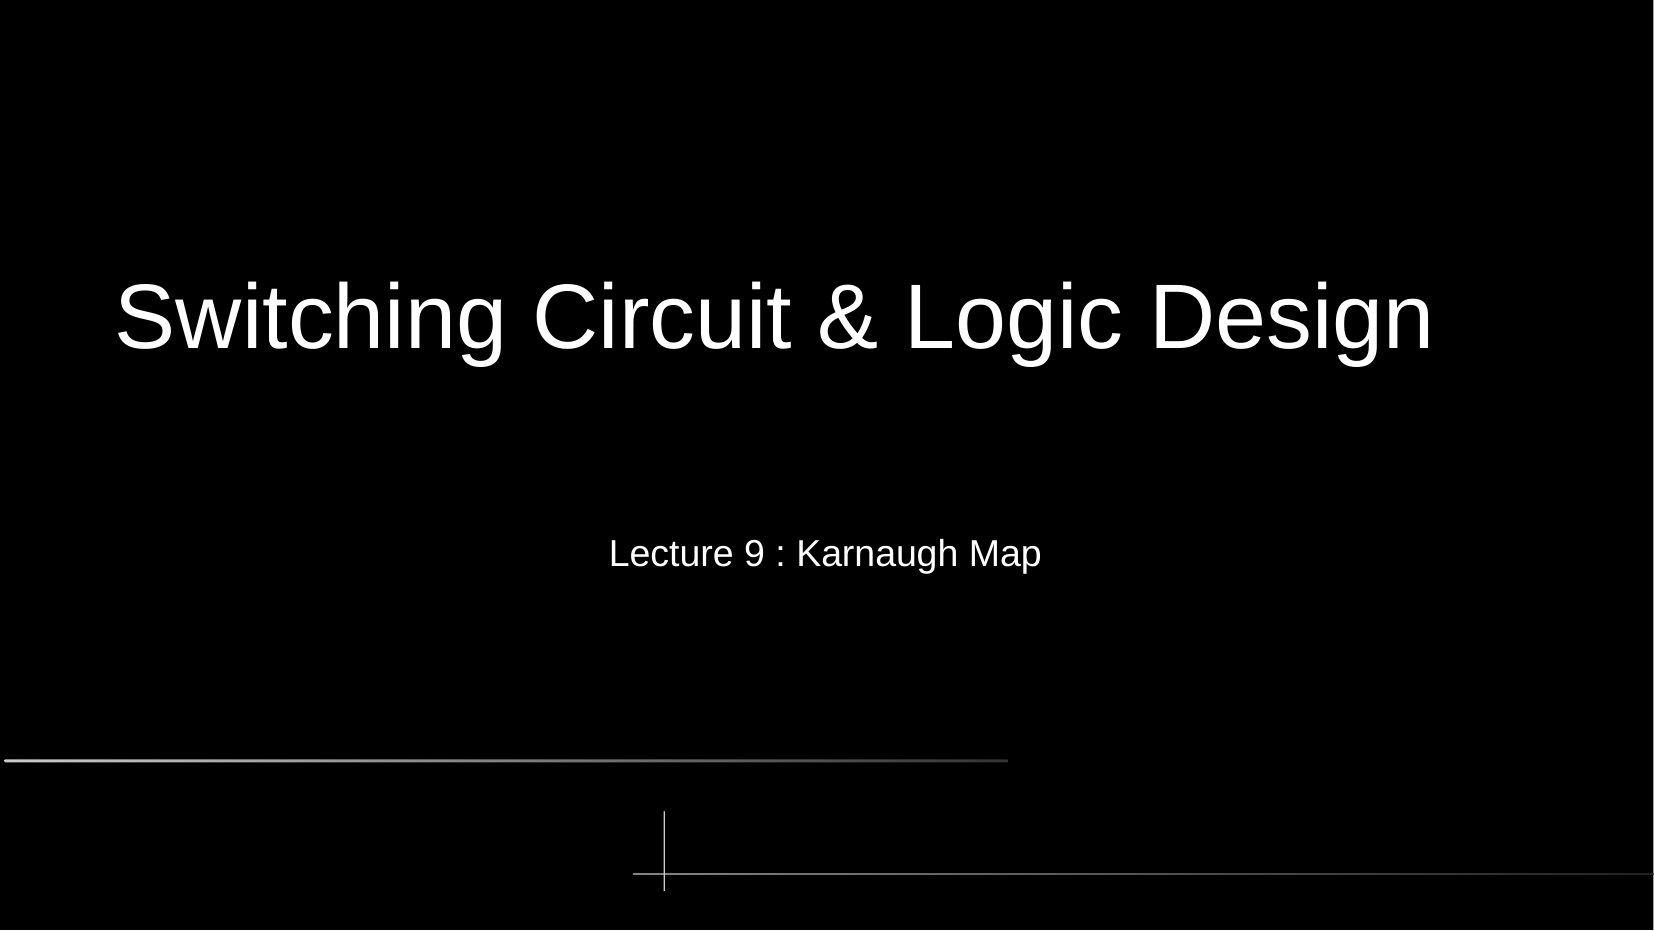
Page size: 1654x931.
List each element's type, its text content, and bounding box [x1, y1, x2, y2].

text_box Lecture 9 : Karnaugh Map [594, 525, 1058, 582]
title Switching Circuit & Logic Design [37, 262, 1514, 371]
